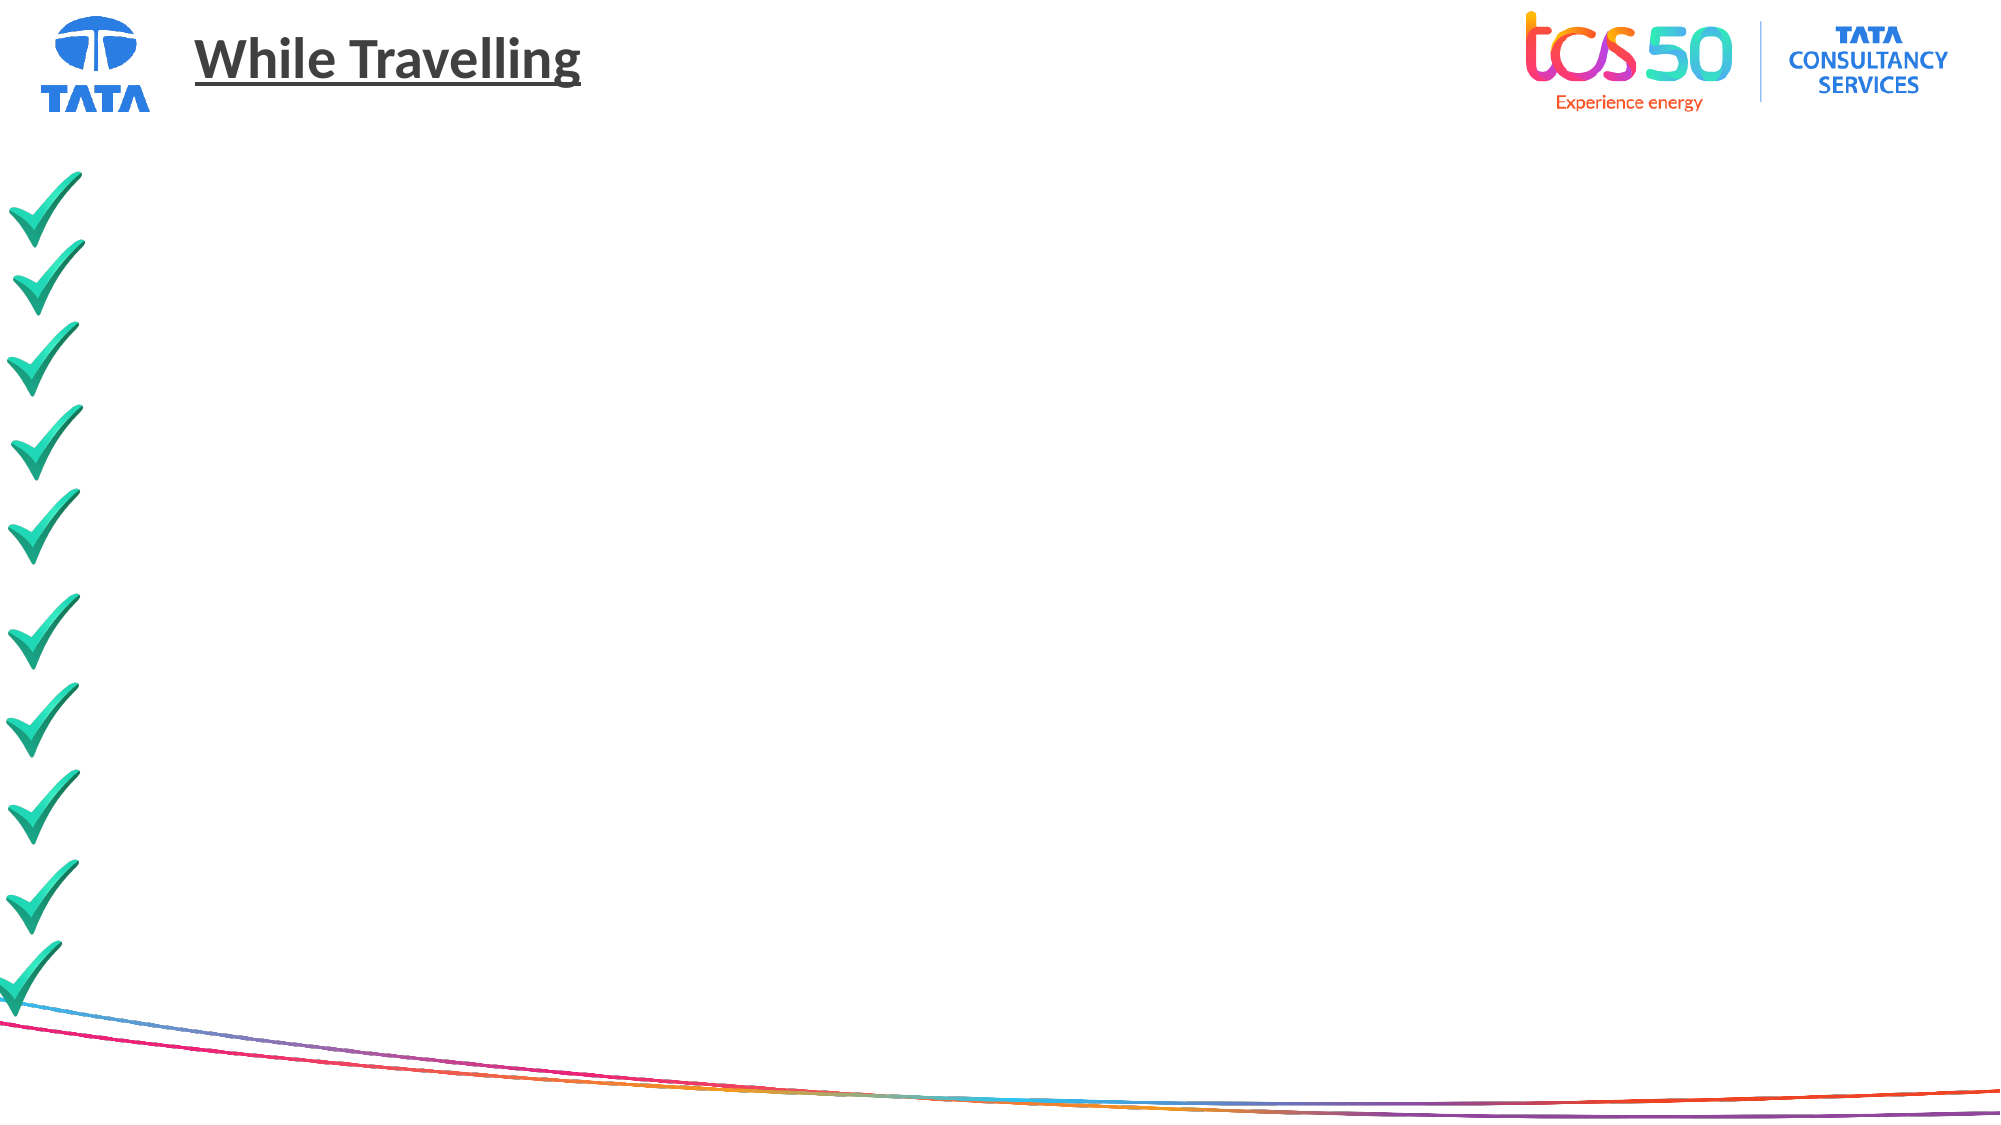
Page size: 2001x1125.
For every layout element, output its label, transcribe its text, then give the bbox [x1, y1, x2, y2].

picture [1526, 11, 1948, 112]
picture [0, 128, 2000, 1125]
title While Travelling [180, 23, 1822, 128]
picture [41, 16, 150, 112]
